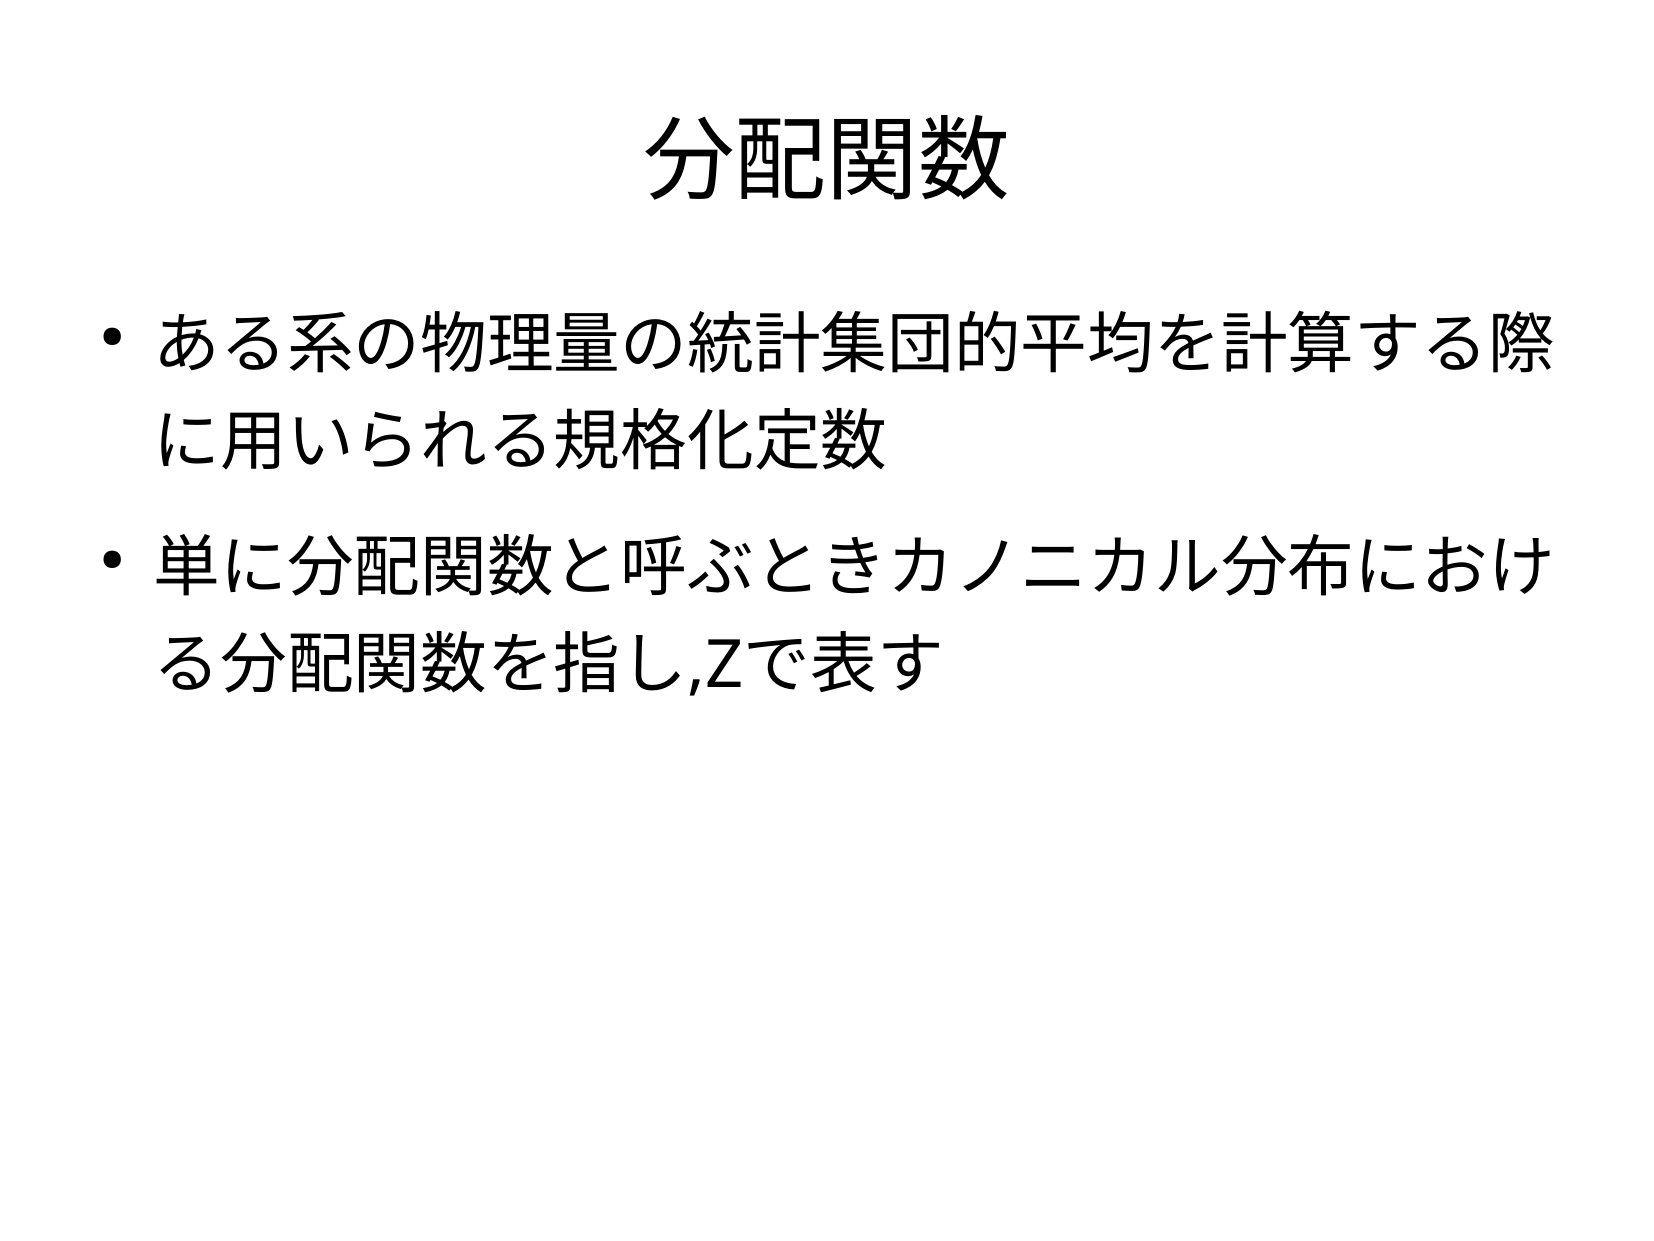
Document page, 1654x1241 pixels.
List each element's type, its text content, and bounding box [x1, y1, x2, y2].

title 分配関数 [82, 56, 1571, 250]
list ある系の物理量の統計集団的平均を計算する際に用いられる規格化定数 単に分配関数と呼ぶときカノニカル分布における分配関数を指し,Zで表す [82, 290, 1571, 1109]
